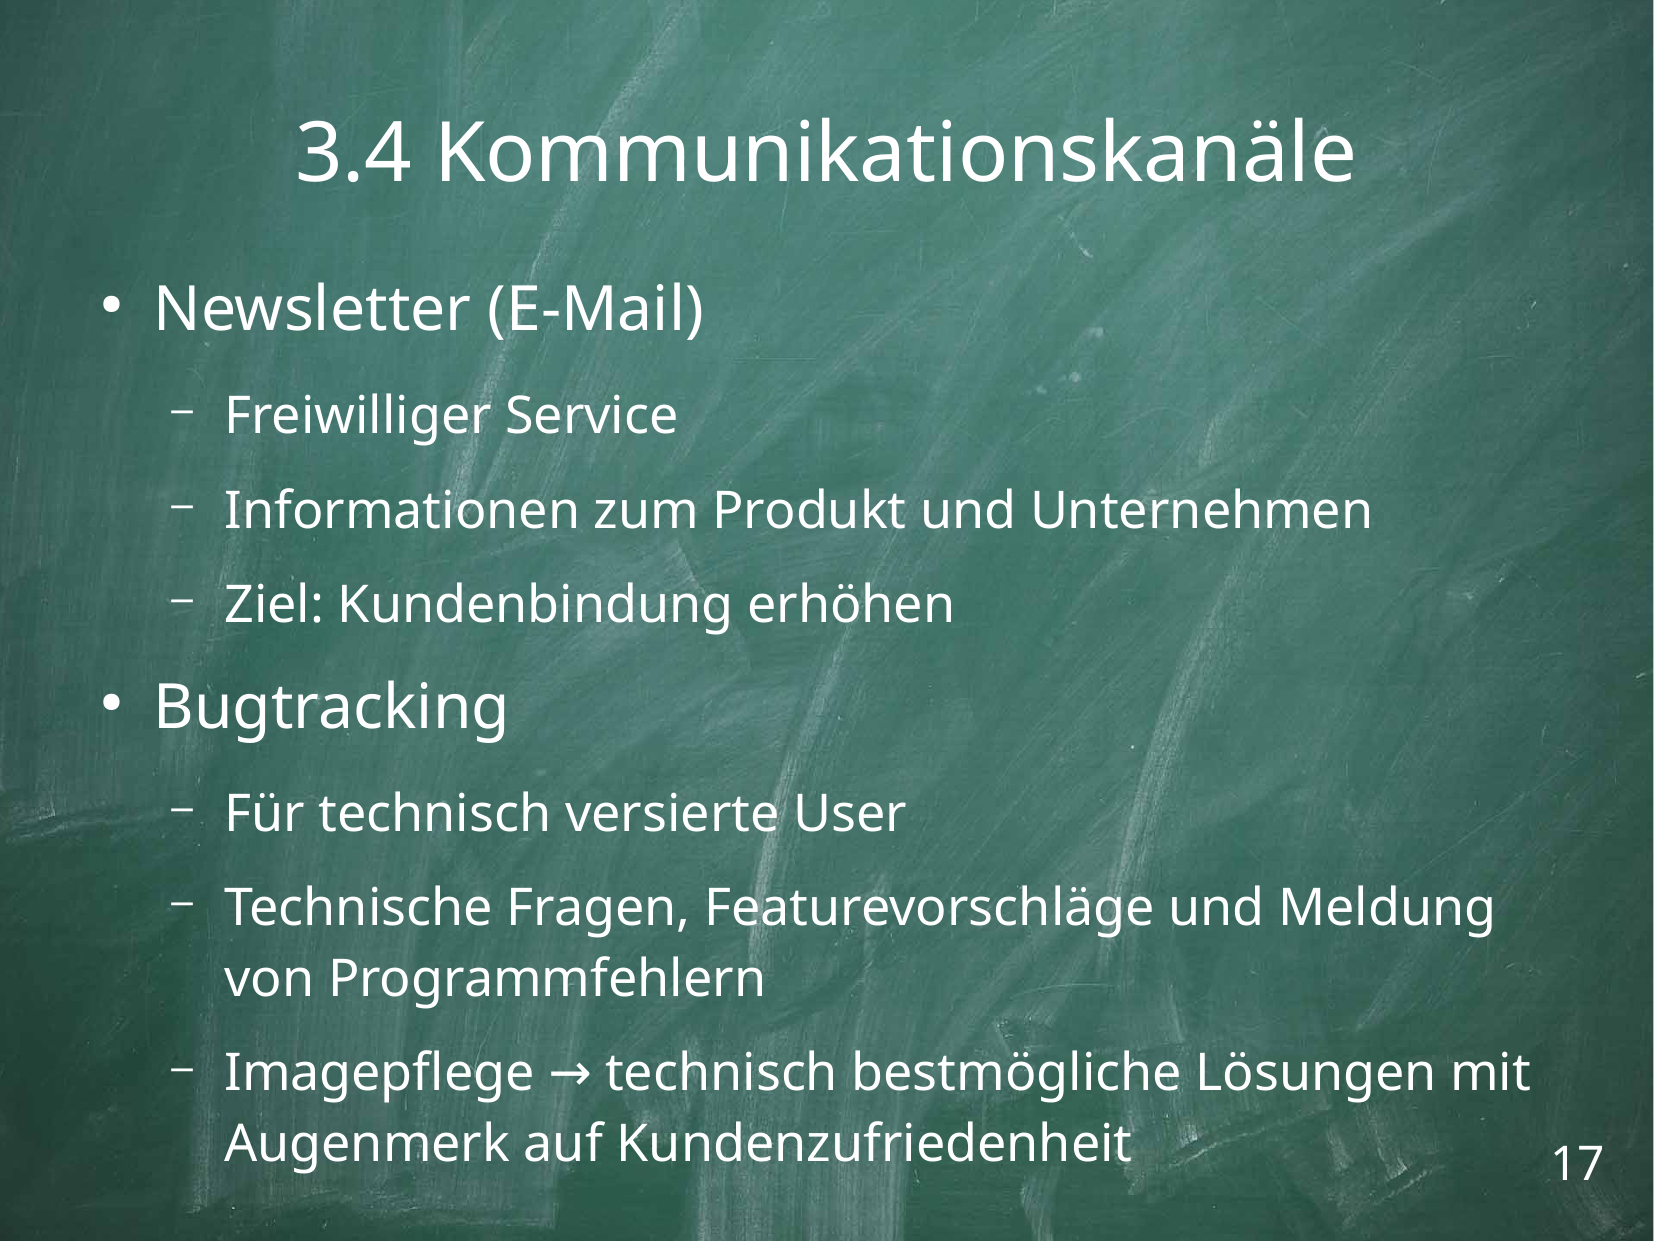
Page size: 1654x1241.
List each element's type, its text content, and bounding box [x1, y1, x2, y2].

picture [0, 0, 1654, 1241]
list Newsletter (E-Mail) Freiwilliger Service Informationen zum Produkt und Unternehmen Ziel: Kundenbindung erhöhen Bugtracking Für technisch versierte User Technische Fragen, Featurevorschläge und Meldung von Programmfehlern Imagepflege → technisch bestmögliche Lösungen mit Augenmerk auf Kundenzufriedenheit [82, 263, 1571, 983]
title 3.4 Kommunikationskanäle [250, 47, 1403, 252]
text_box 17 [1535, 1122, 1654, 1200]
